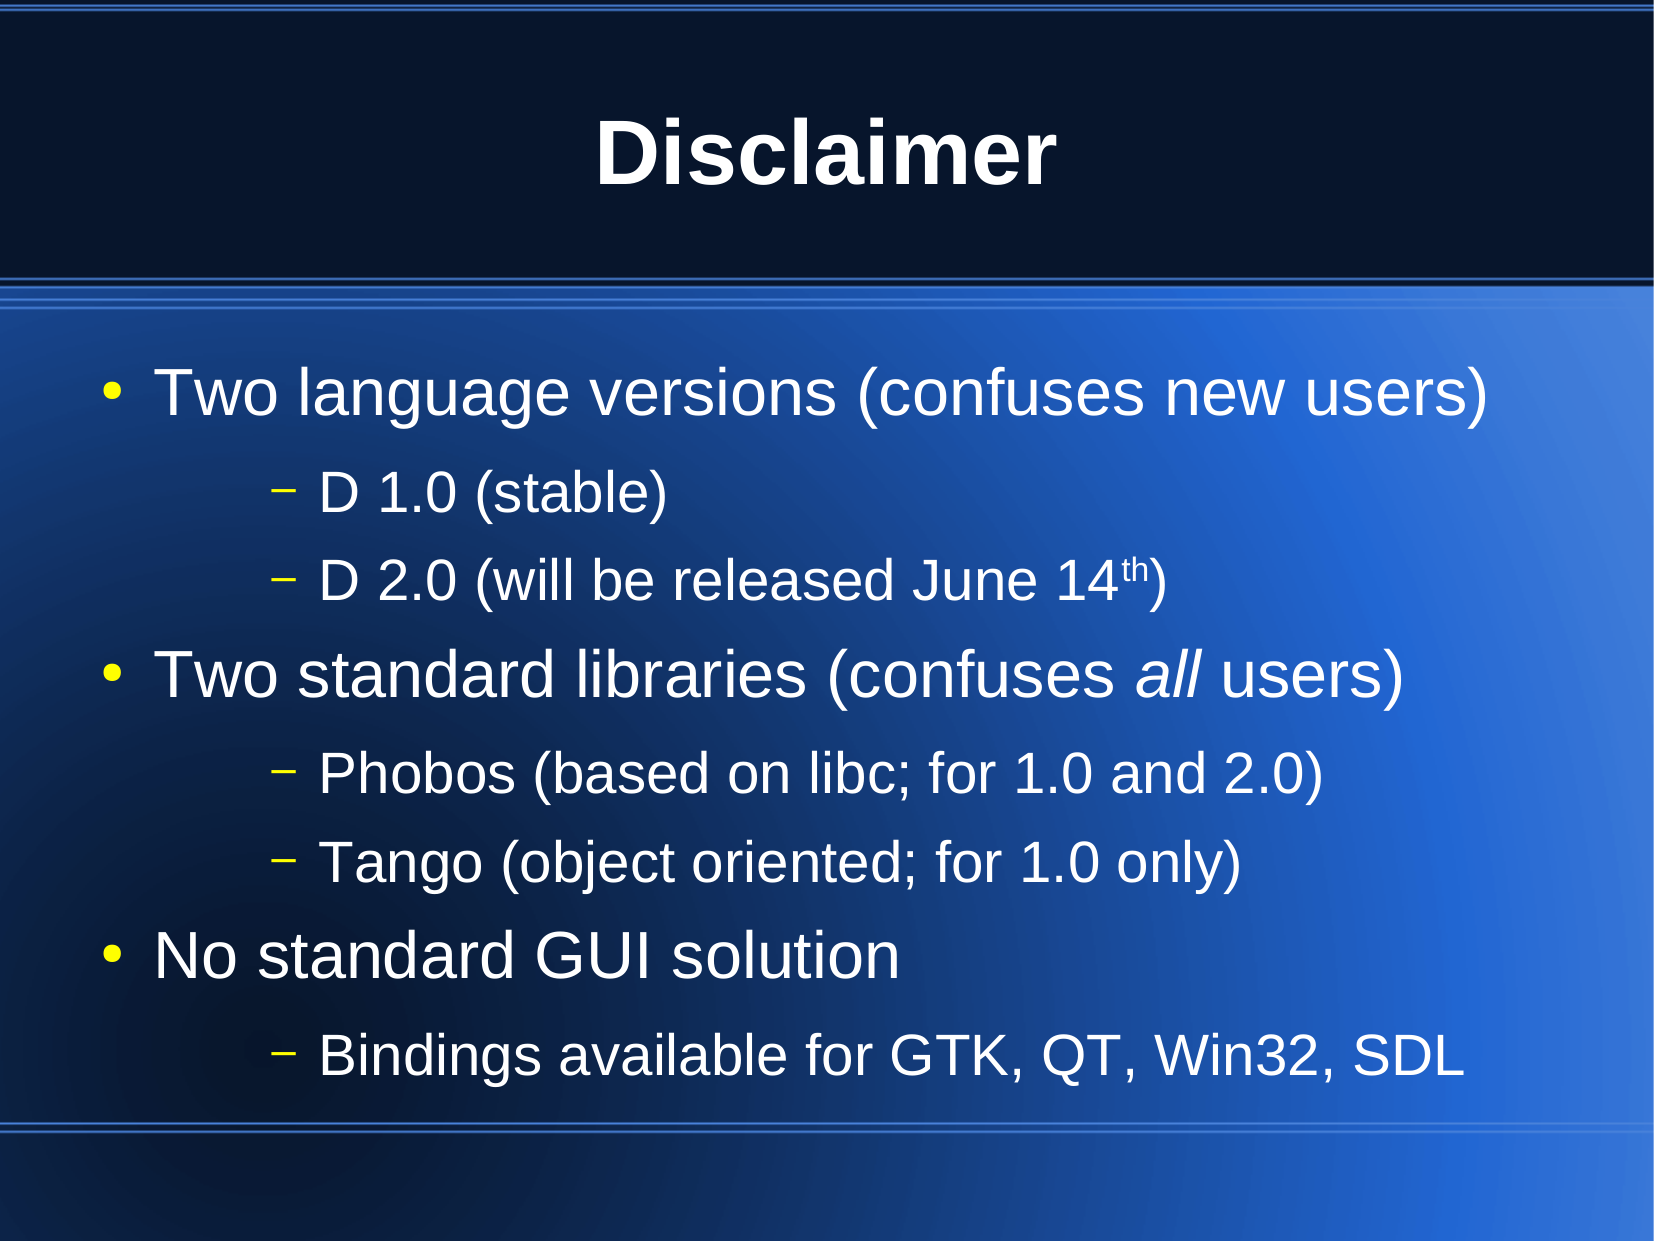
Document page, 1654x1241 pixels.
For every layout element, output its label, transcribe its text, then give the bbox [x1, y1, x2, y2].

picture [0, 0, 1654, 1241]
title Disclaimer [82, 49, 1571, 257]
list Two language versions (confuses new users) D 1.0 (stable) D 2.0 (will be released June 14th) Two standard libraries (confuses all users) Phobos (based on libc; for 1.0 and 2.0) Tango (object oriented; for 1.0 only) No standard GUI solution Bindings available for GTK, QT, Win32, SDL [82, 355, 1571, 1089]
